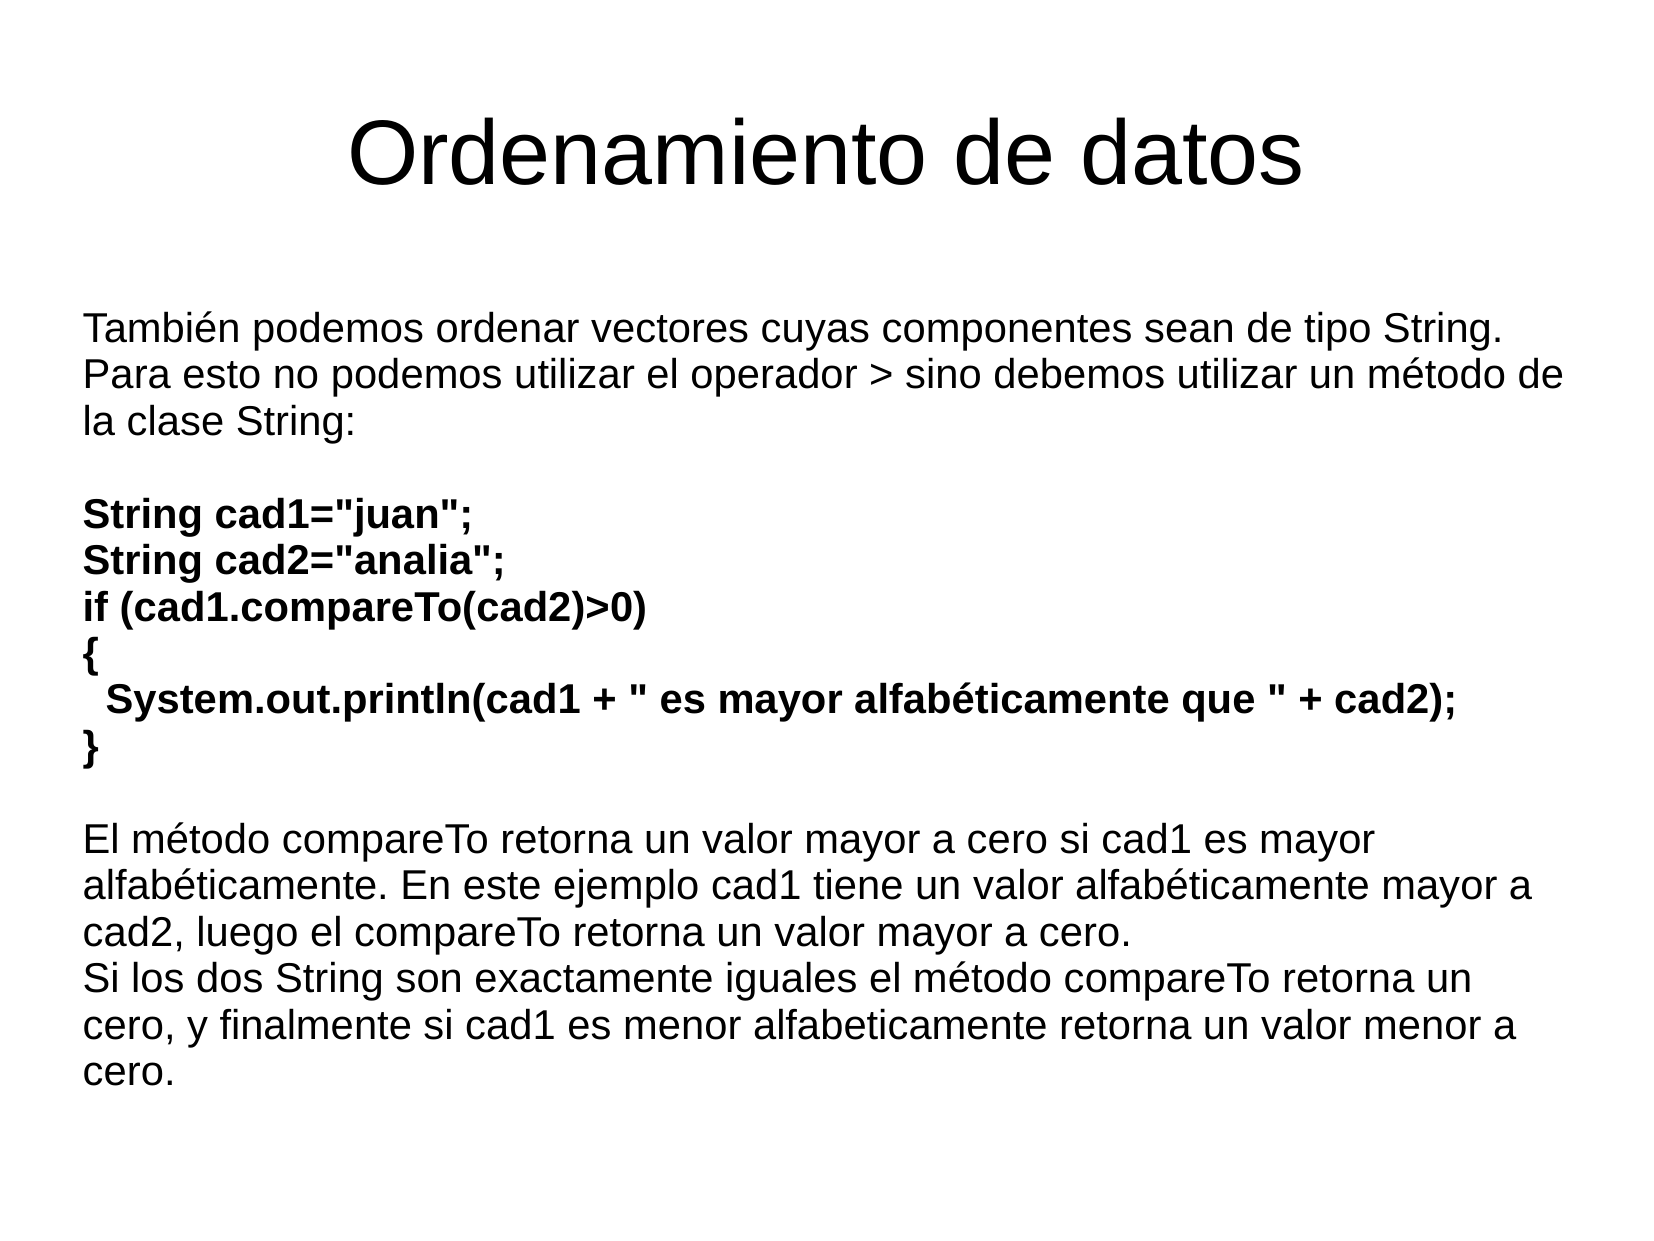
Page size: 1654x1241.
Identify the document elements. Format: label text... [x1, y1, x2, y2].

subtitle También podemos ordenar vectores cuyas componentes sean de tipo String. Para esto no podemos utilizar el operador > sino debemos utilizar un método de la clase String: String cad1="juan"; String cad2="analia"; if (cad1.compareTo(cad2)>0) { System.out.println(cad1 + " es mayor alfabéticamente que " + cad2); } El método compareTo retorna un valor mayor a cero si cad1 es mayor alfabéticamente. En este ejemplo cad1 tiene un valor alfabéticamente mayor a cad2, luego el compareTo retorna un valor mayor a cero. Si los dos String son exactamente iguales el método compareTo retorna un cero, y finalmente si cad1 es menor alfabeticamente retorna un valor menor a cero. [82, 290, 1571, 1109]
title Ordenamiento de datos [82, 49, 1571, 257]
